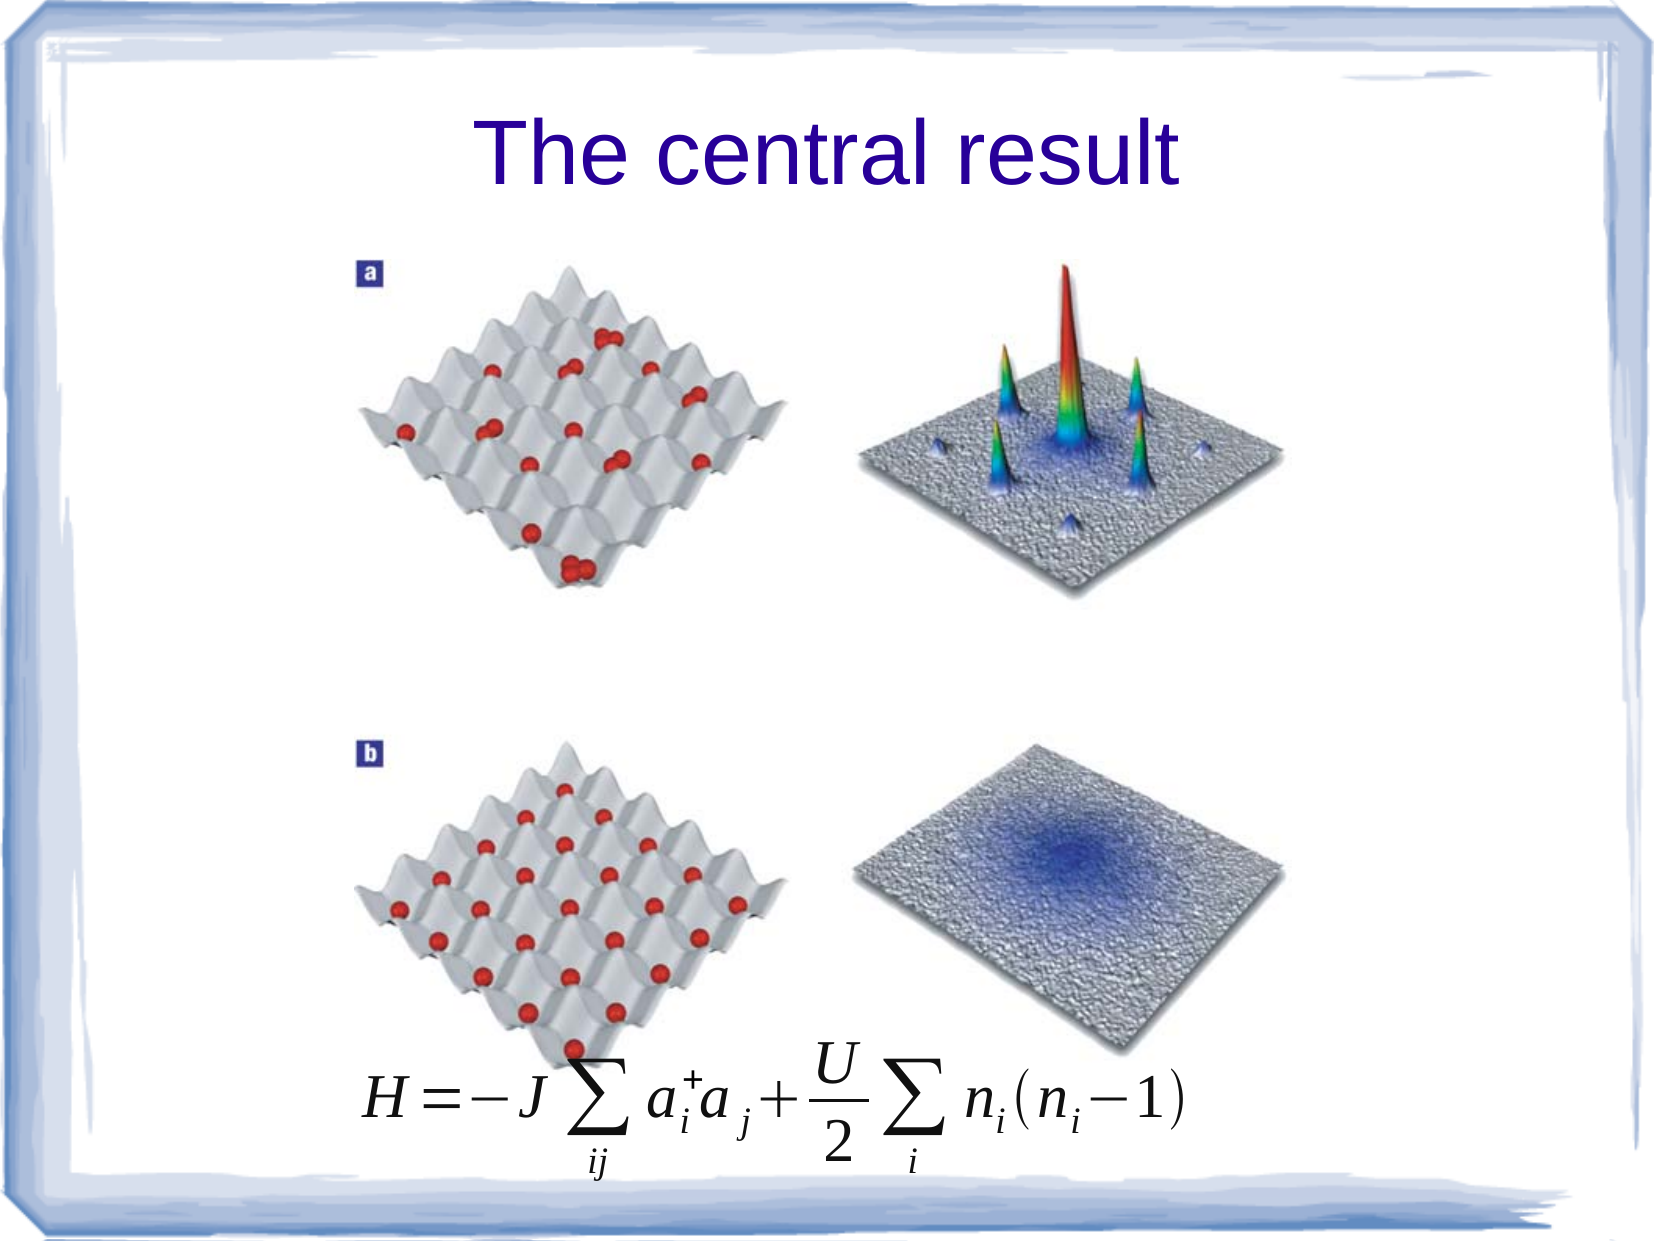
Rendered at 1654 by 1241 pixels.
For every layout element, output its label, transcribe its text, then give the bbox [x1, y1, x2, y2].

title The central result [82, 56, 1571, 250]
chart [351, 1026, 1195, 1182]
picture [0, 0, 1654, 1241]
text_box + [667, 1051, 719, 1108]
